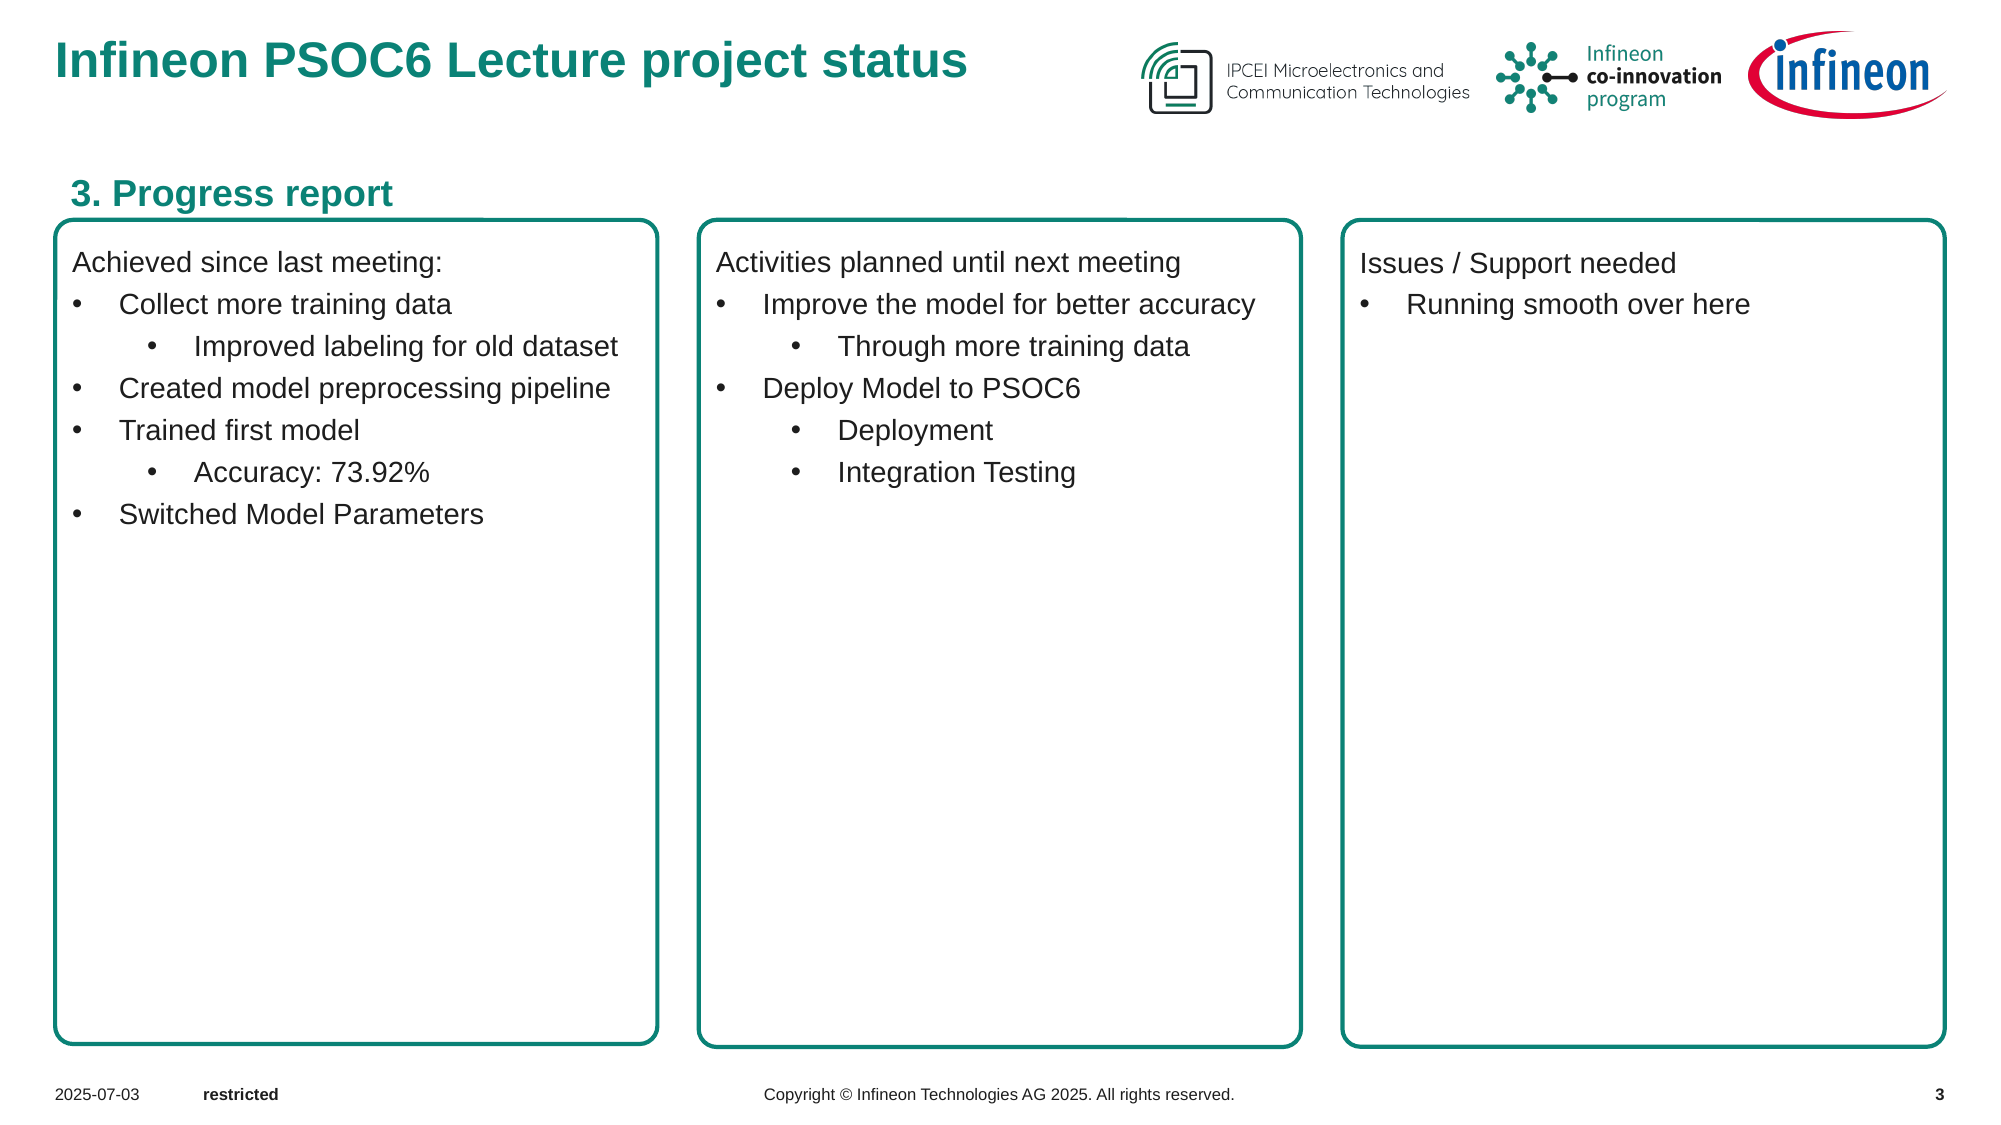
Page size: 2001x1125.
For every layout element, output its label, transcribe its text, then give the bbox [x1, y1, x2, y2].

picture [1748, 31, 1947, 119]
text_box 3. Progress report [70, 159, 839, 214]
title Infineon PSOC6 Lecture project status [55, 30, 1632, 149]
picture [1141, 42, 1470, 114]
text_box Issues / Support needed Running smooth over here [1342, 219, 1945, 1047]
text_box Activities planned until next meeting Improve the model for better accuracy Through more training data Deploy Model to PSOC6 Deployment Integration Testing [698, 219, 1301, 1047]
picture [1496, 42, 1721, 113]
text_box Achieved since last meeting: Collect more training data Improved labeling for old dataset Created model preprocessing pipeline Trained first model Accuracy: 73.92% Switched Model Parameters [55, 219, 658, 1045]
